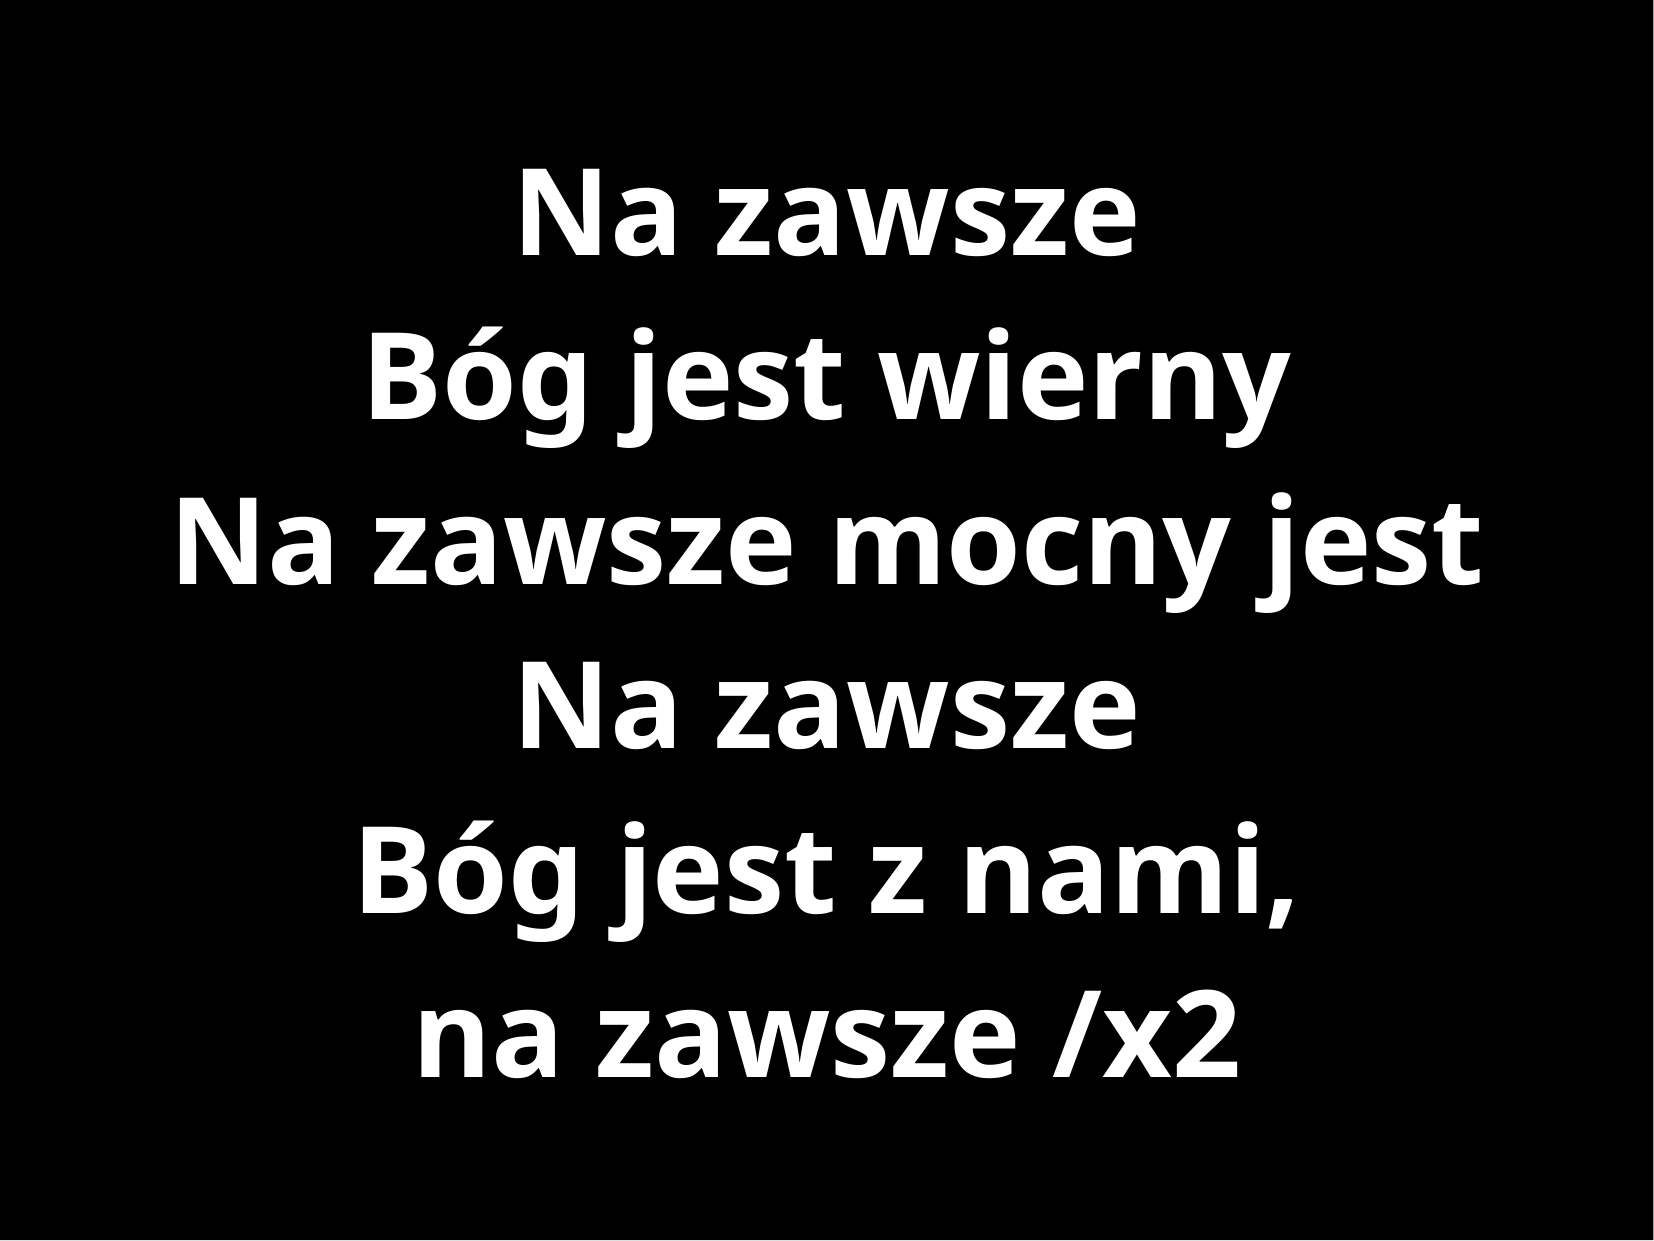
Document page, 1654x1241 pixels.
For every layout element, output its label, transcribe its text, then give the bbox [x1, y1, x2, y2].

title Na zawsze Bóg jest wierny Na zawsze mocny jest Na zawsze Bóg jest z nami, na zawsze /x2 [0, 0, 1654, 1241]
